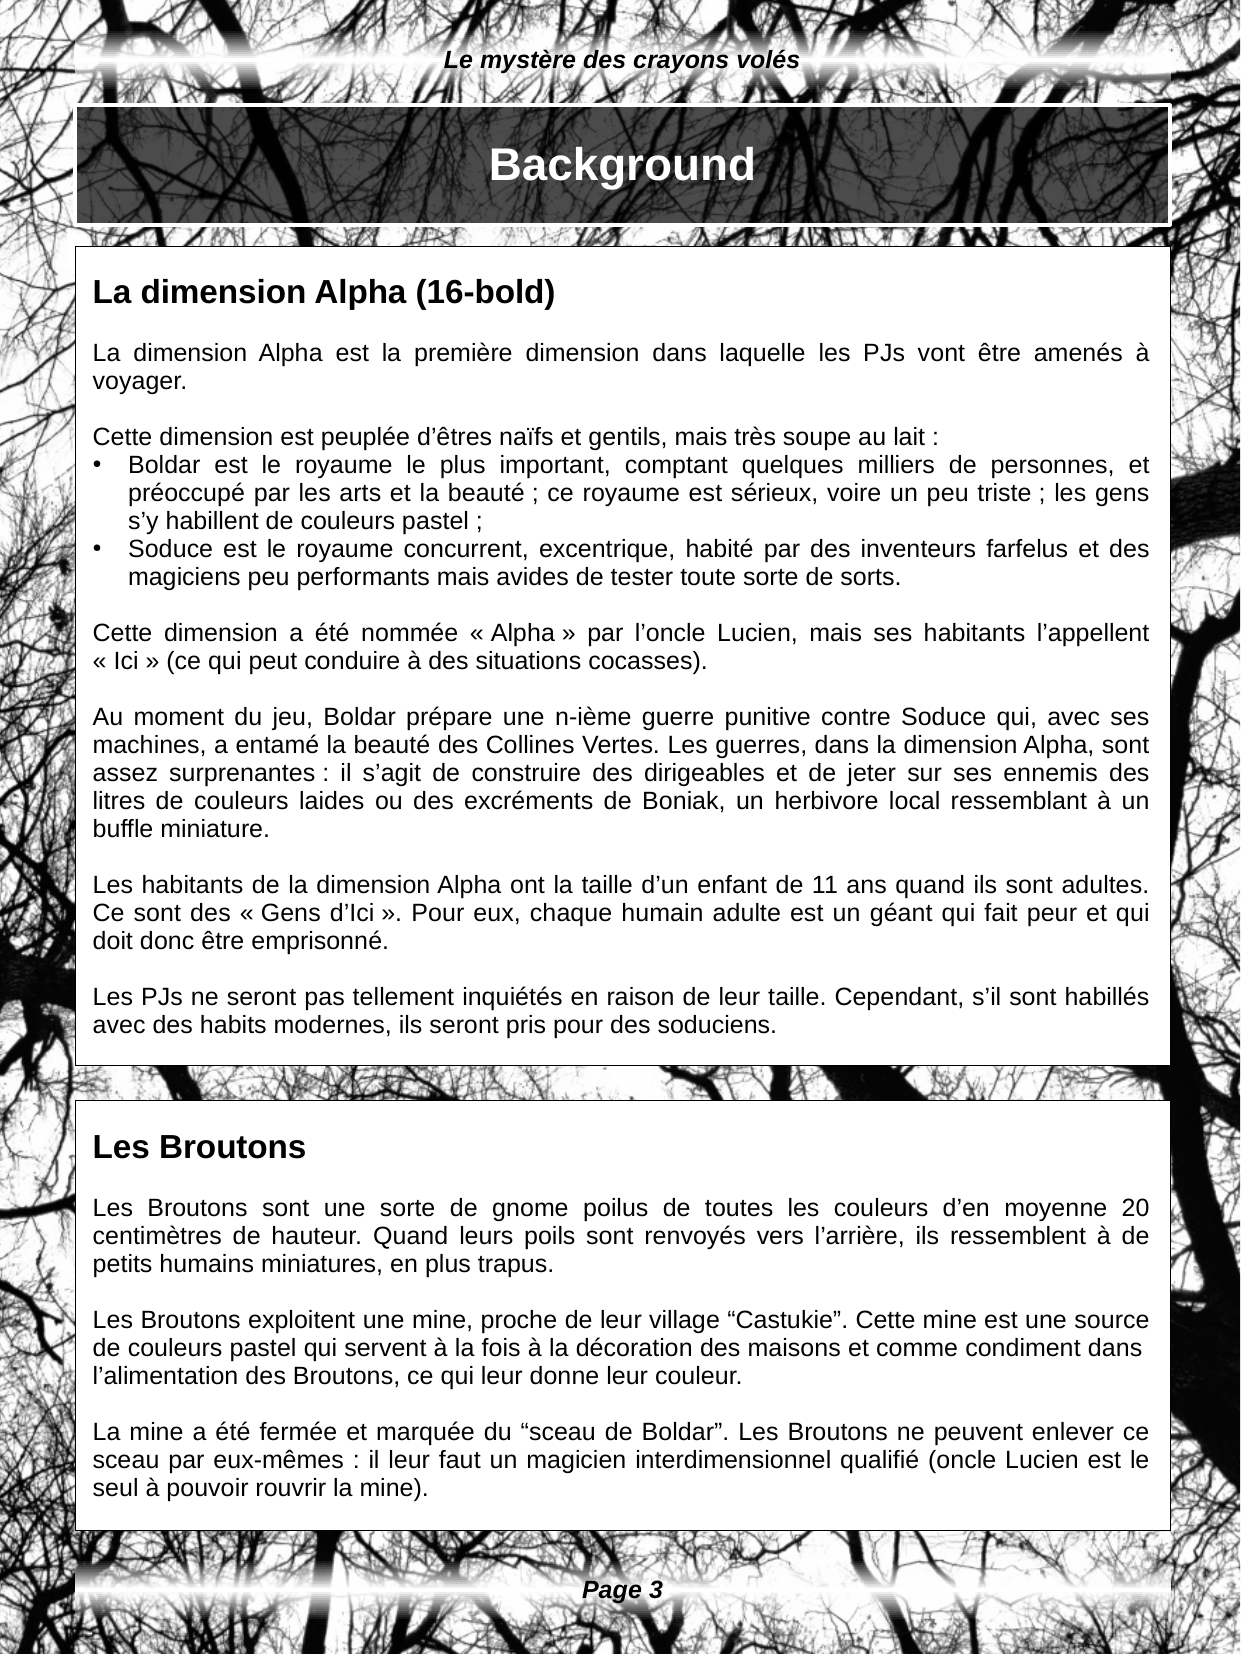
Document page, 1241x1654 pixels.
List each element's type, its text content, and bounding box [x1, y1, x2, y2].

picture [0, 0, 1241, 1654]
text_box Le mystère des crayons volés [75, 30, 1171, 91]
text_box Background [75, 105, 1171, 226]
text_box Page 3 [75, 1560, 1171, 1621]
text_box La dimension Alpha (16-bold) La dimension Alpha est la première dimension dans laquelle les PJs vont être amenés à voyager. Cette dimension est peuplée d’êtres naïfs et gentils, mais très soupe au lait : Boldar est le royaume le plus important, comptant quelques milliers de personnes, et préoccupé par les arts et la beauté ; ce royaume est sérieux, voire un peu triste ; les gens s’y habillent de couleurs pastel ; Soduce est le royaume concurrent, excentrique, habité par des inventeurs farfelus et des magiciens peu performants mais avides de tester toute sorte de sorts. Cette dimension a été nommée « Alpha » par l’oncle Lucien, mais ses habitants l’appellent « Ici » (ce qui peut conduire à des situations cocasses). Au moment du jeu, Boldar prépare une n-ième guerre punitive contre Soduce qui, avec ses machines, a entamé la beauté des Collines Vertes. Les guerres, dans la dimension Alpha, sont assez surprenantes : il s’agit de construire des dirigeables et de jeter sur ses ennemis des litres de couleurs laides ou des excréments de Boniak, un herbivore local ressemblant à un buffle miniature. Les habitants de la dimension Alpha ont la taille d’un enfant de 11 ans quand ils sont adultes. Ce sont des « Gens d’Ici ». Pour eux, chaque humain adulte est un géant qui fait peur et qui doit donc être emprisonné. Les PJs ne seront pas tellement inquiétés en raison de leur taille. Cependant, s’il sont habillés avec des habits modernes, ils seront pris pour des soduciens. [75, 246, 1171, 1066]
text_box Les Broutons Les Broutons sont une sorte de gnome poilus de toutes les couleurs d’en moyenne 20 centimètres de hauteur. Quand leurs poils sont renvoyés vers l’arrière, ils ressemblent à de petits humains miniatures, en plus trapus. Les Broutons exploitent une mine, proche de leur village “Castukie”. Cette mine est une source de couleurs pastel qui servent à la fois à la décoration des maisons et comme condiment dans l’alimentation des Broutons, ce qui leur donne leur couleur. La mine a été fermée et marquée du “sceau de Boldar”. Les Broutons ne peuvent enlever ce sceau par eux-mêmes : il leur faut un magicien interdimensionnel qualifié (oncle Lucien est le seul à pouvoir rouvrir la mine). [75, 1100, 1171, 1531]
